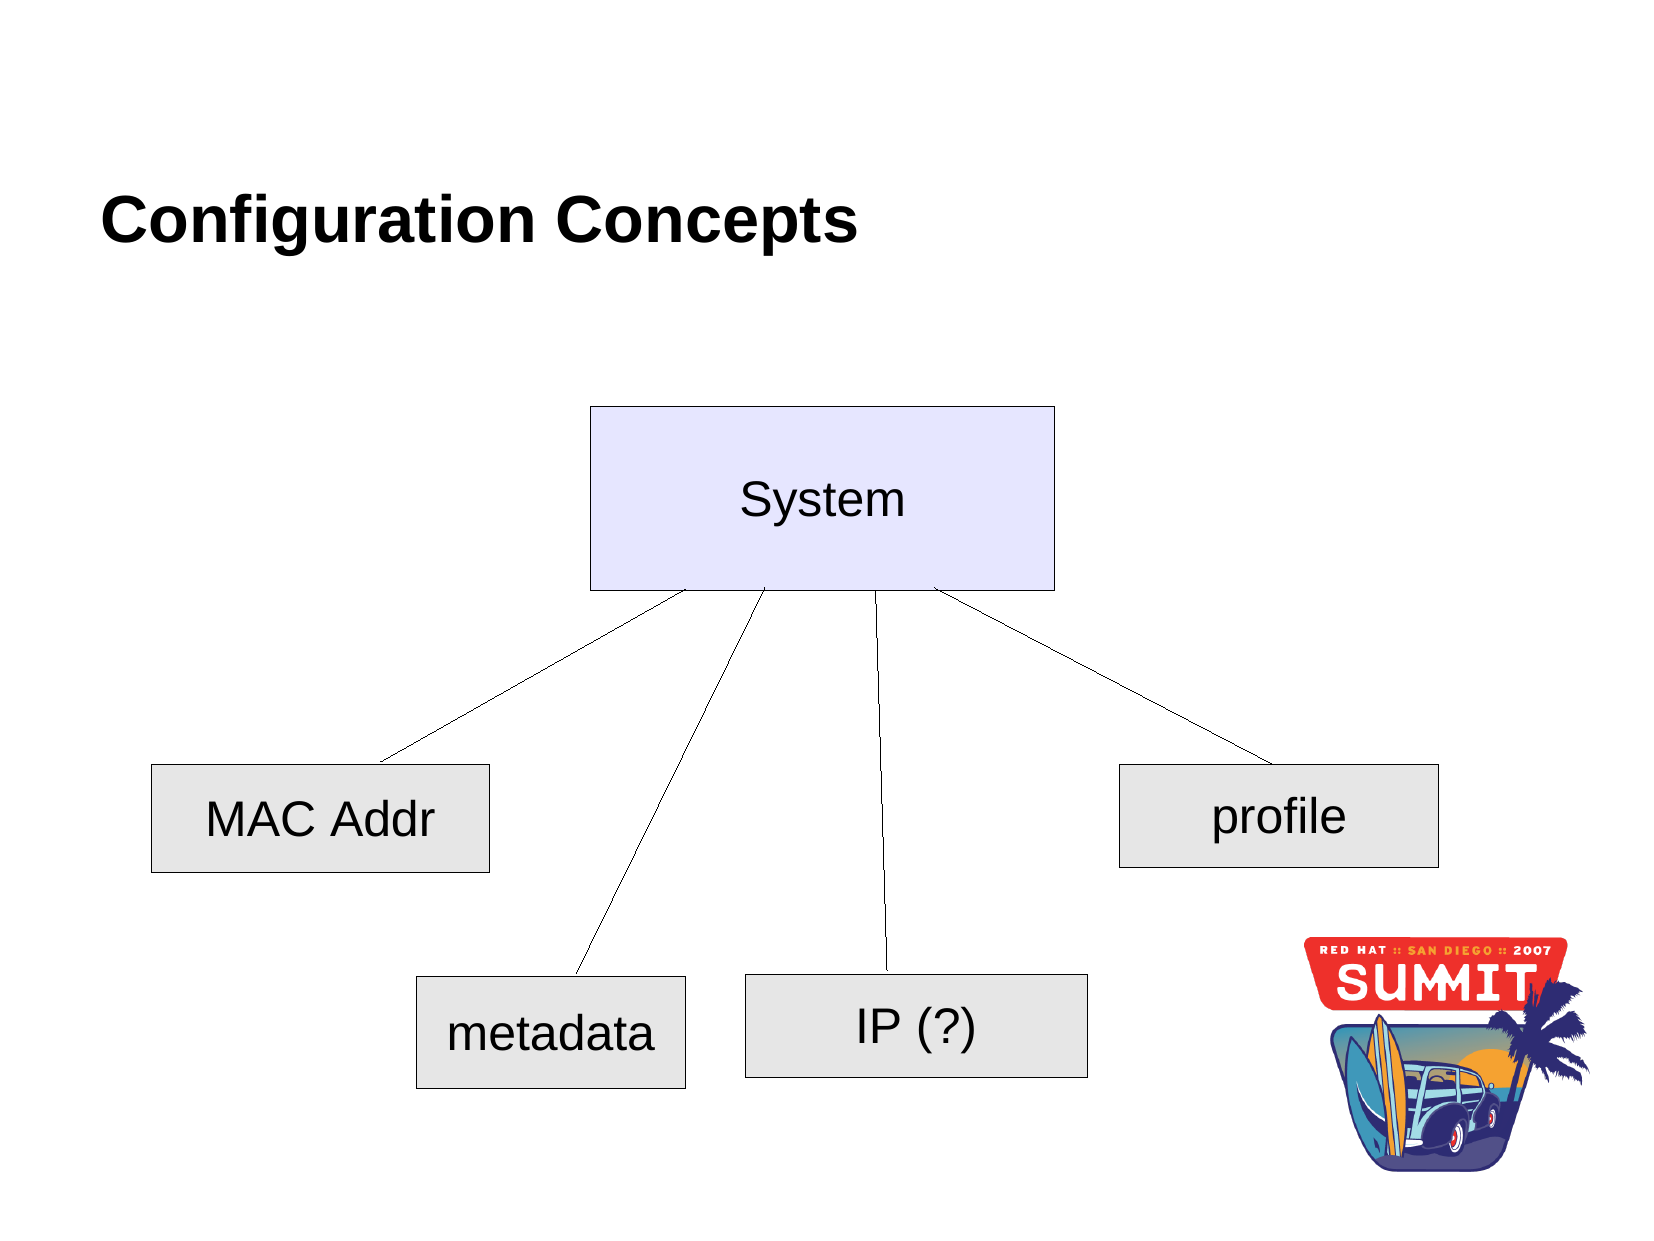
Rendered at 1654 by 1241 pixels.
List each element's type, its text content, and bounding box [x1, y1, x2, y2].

title Configuration Concepts [100, 164, 1506, 275]
text_box metadata [416, 976, 686, 1089]
text_box IP (?) [745, 974, 1088, 1078]
text_box MAC Addr [151, 764, 490, 873]
text_box profile [1119, 764, 1439, 868]
picture [1304, 937, 1590, 1172]
text_box System [590, 406, 1055, 591]
